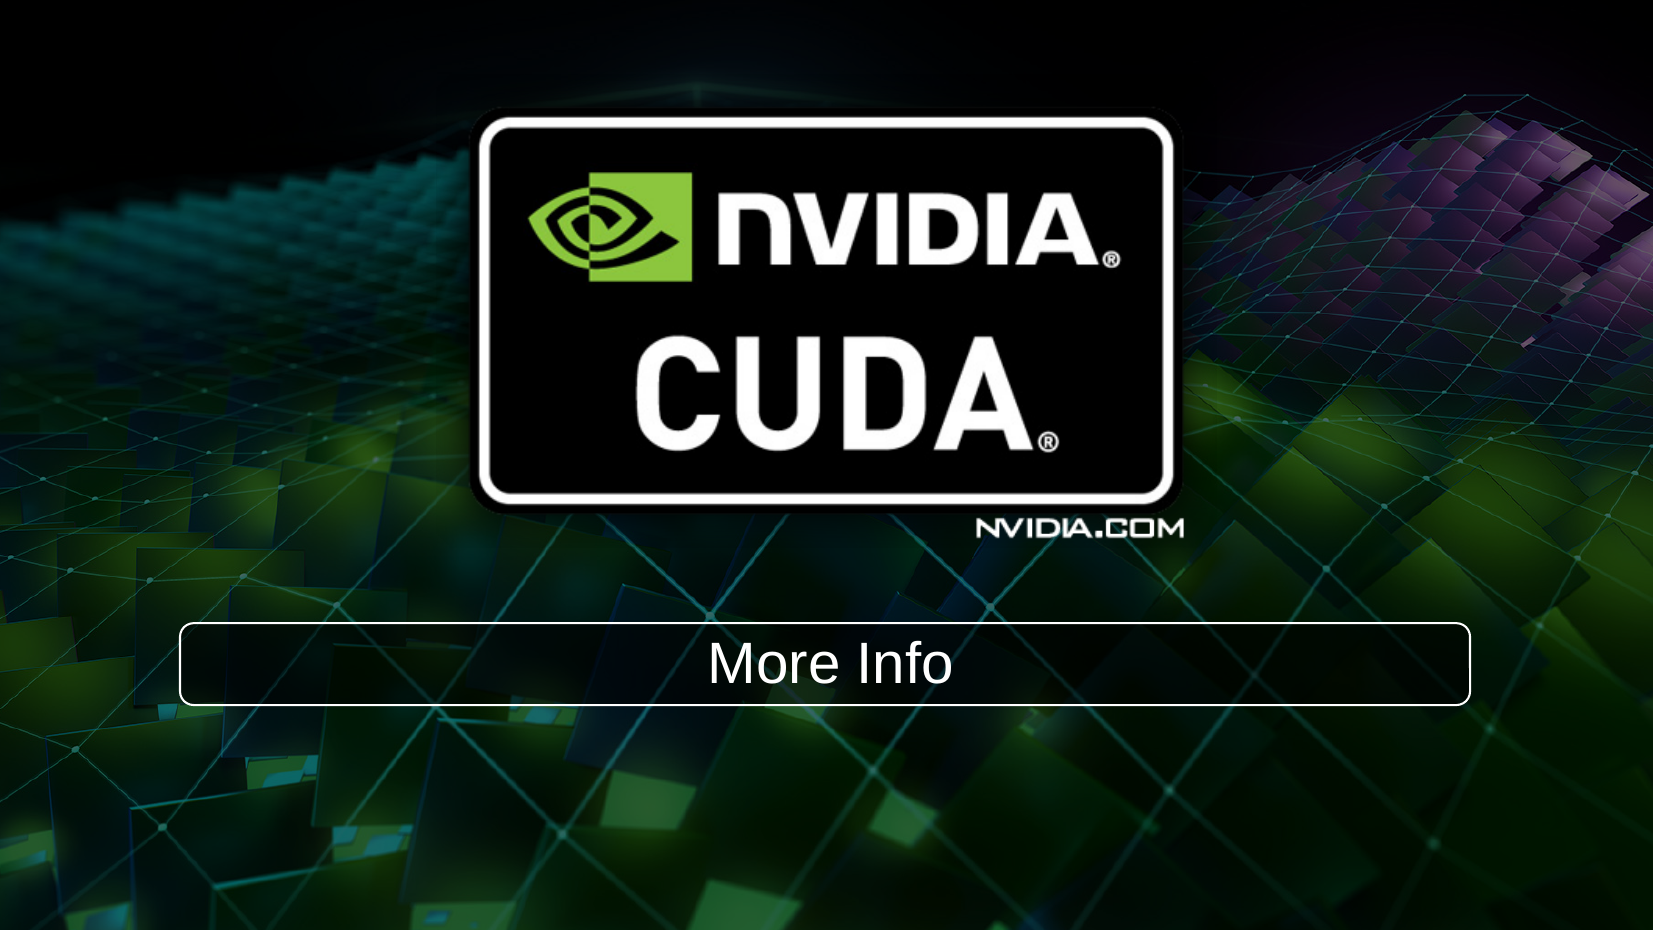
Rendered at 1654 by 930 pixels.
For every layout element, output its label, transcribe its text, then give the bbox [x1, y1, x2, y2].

picture [0, 0, 1653, 930]
text_box More Info [180, 623, 1482, 706]
